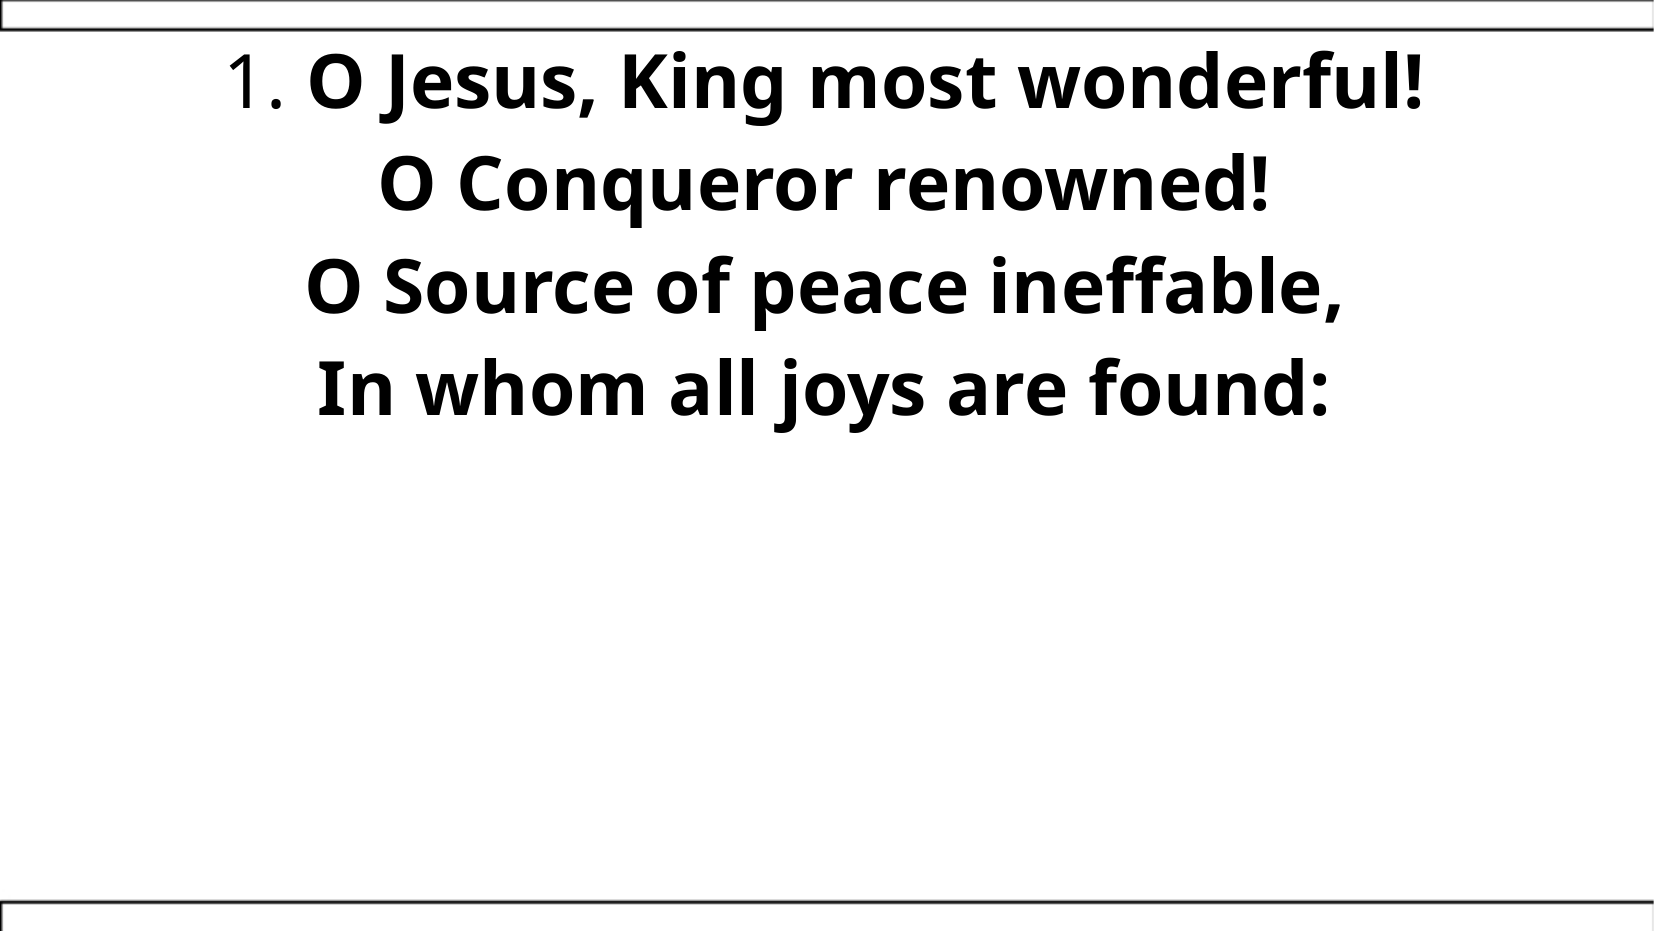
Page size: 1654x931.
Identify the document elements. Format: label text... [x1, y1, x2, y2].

text_box 1. O Jesus, King most wonderful! O Conqueror renowned! O Source of peace ineffable, In whom all joys are found: [105, 20, 1546, 436]
picture [0, 0, 1654, 931]
